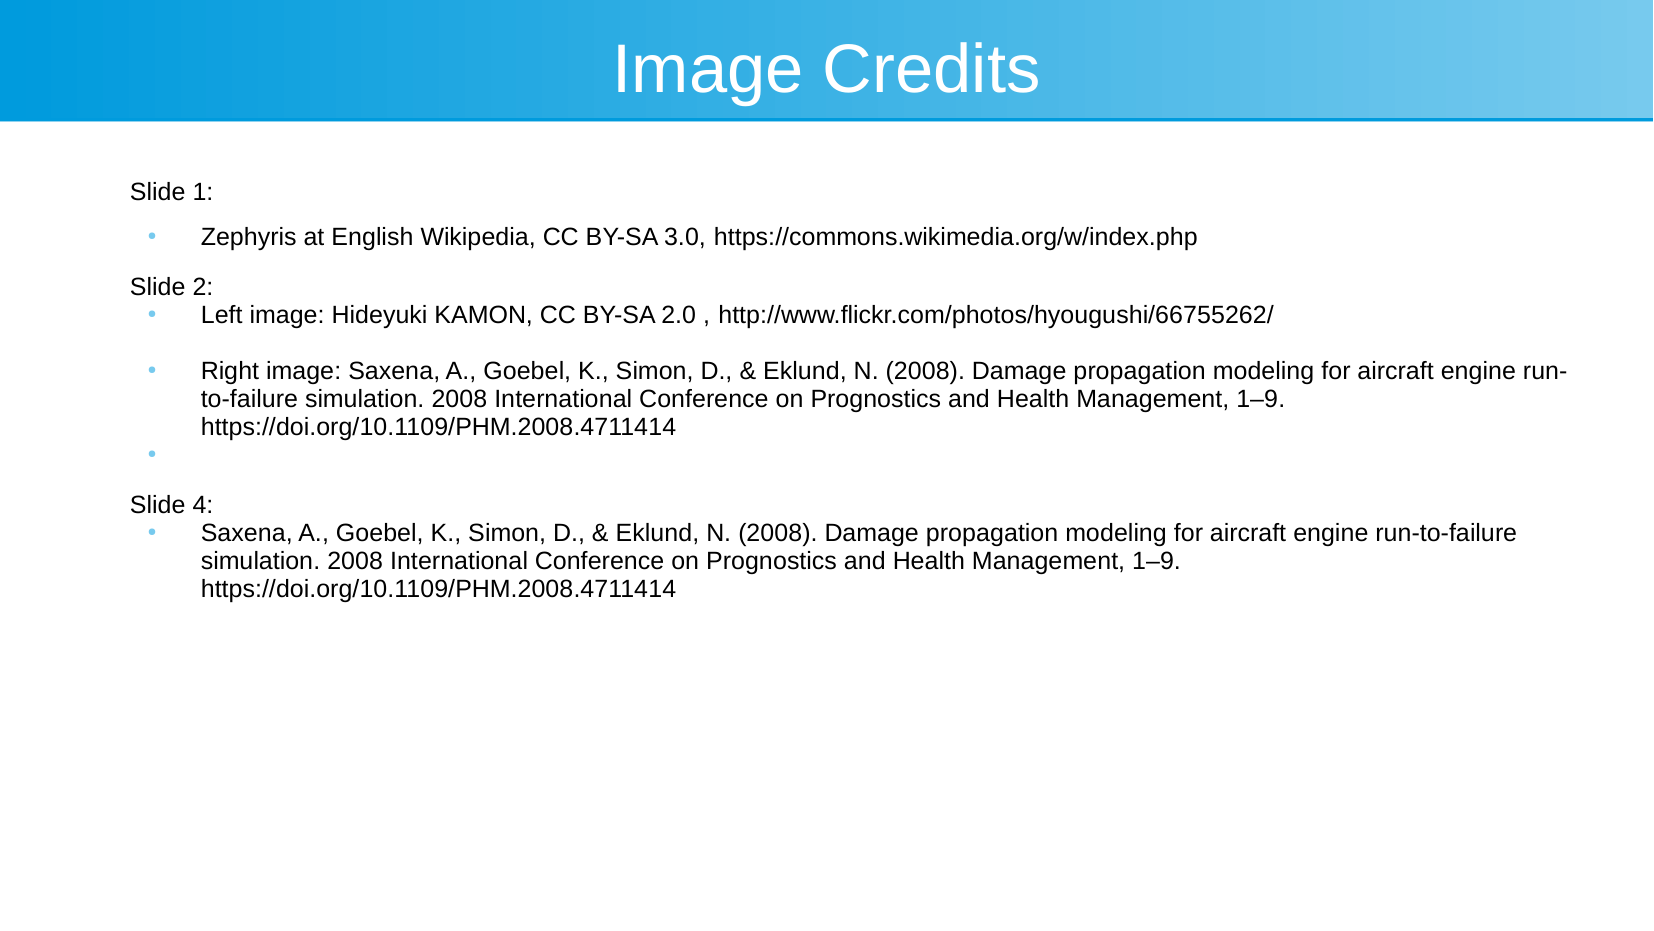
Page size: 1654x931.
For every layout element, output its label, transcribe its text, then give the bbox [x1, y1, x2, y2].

list Slide 1: Zephyris at English Wikipedia, CC BY-SA 3.0, https://commons.wikimedia.org/w/index.php Slide 2: Left image: Hideyuki KAMON, CC BY-SA 2.0 , http://www.flickr.com/photos/hyougushi/66755262/ Right image: Saxena, A., Goebel, K., Simon, D., & Eklund, N. (2008). Damage propagation modeling for aircraft engine run-to-failure simulation. 2008 International Conference on Prognostics and Health Management, 1–9. https://doi.org/10.1109/PHM.2008.4711414 Slide 4: Saxena, A., Goebel, K., Simon, D., & Eklund, N. (2008). Damage propagation modeling for aircraft engine run-to-failure simulation. 2008 International Conference on Prognostics and Health Management, 1–9. https://doi.org/10.1109/PHM.2008.4711414 [59, 177, 1595, 768]
title Image Credits [59, 29, 1595, 108]
